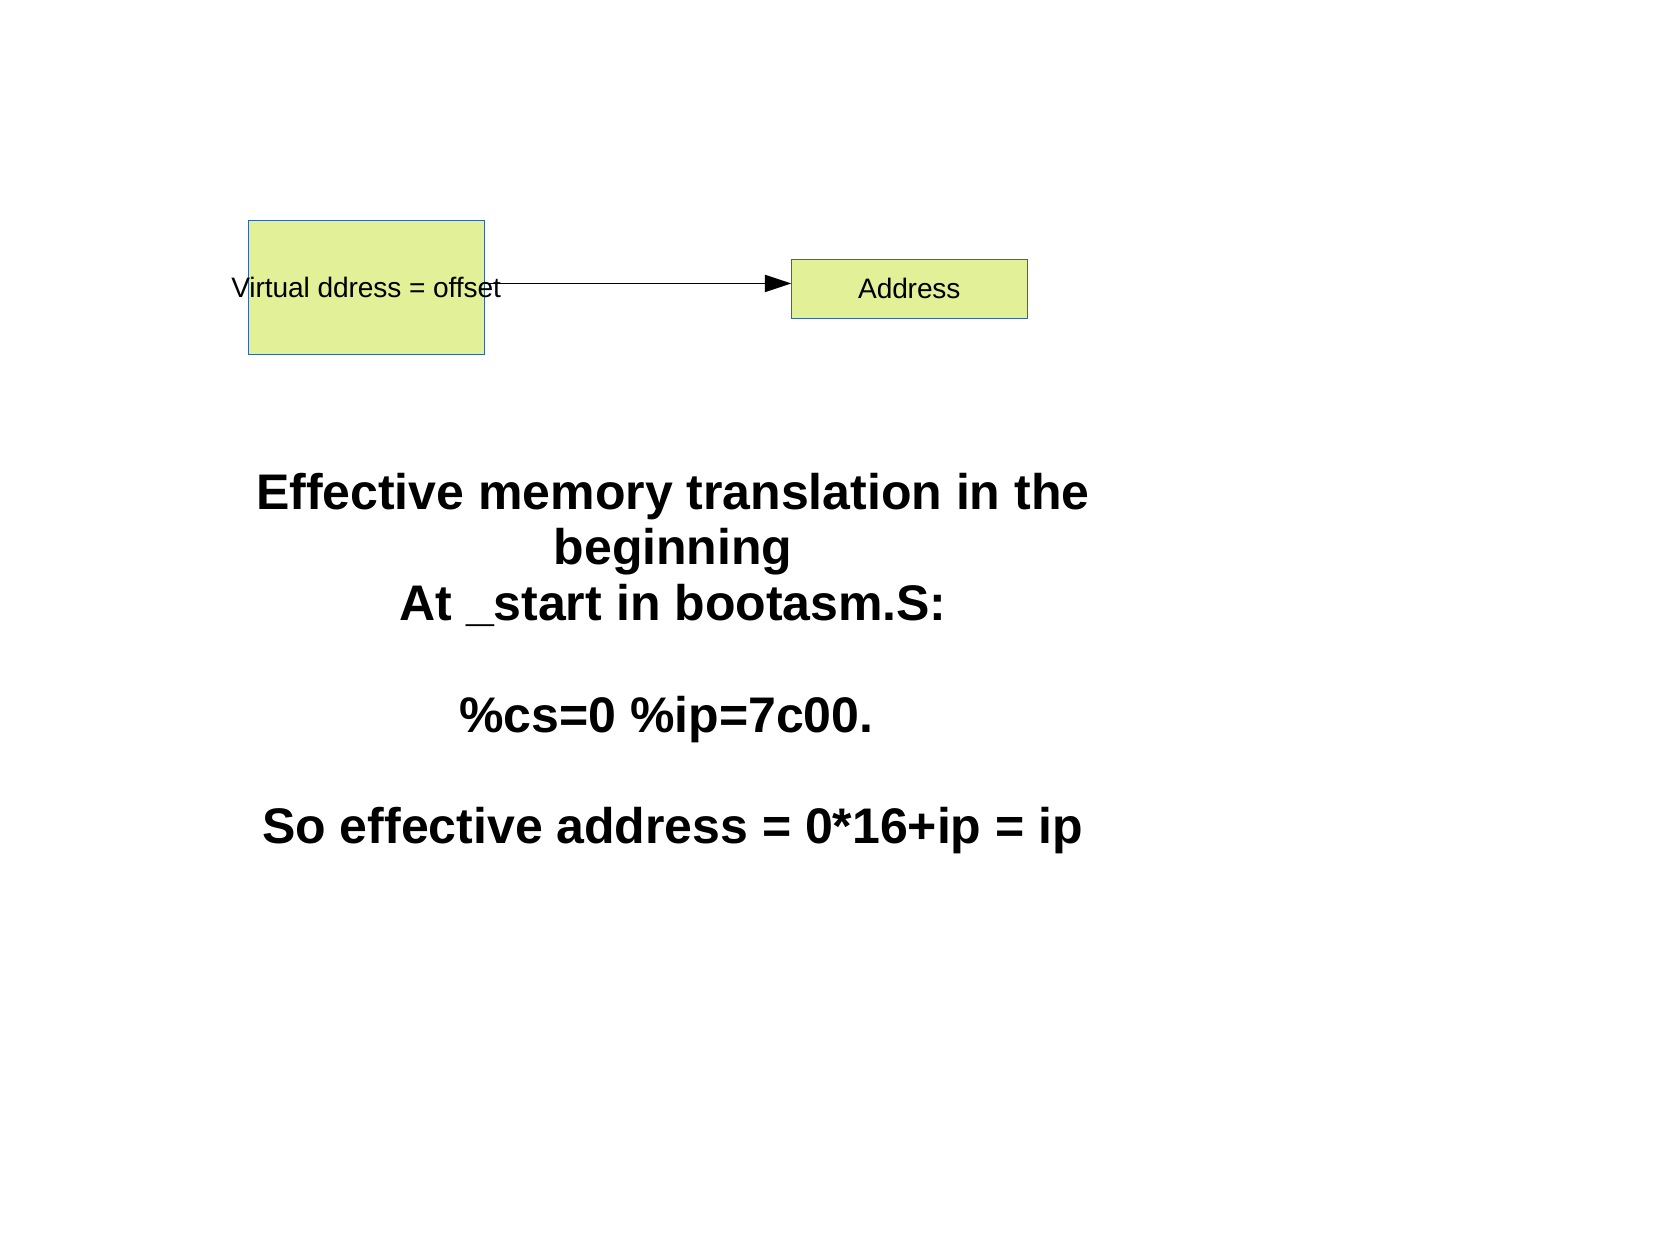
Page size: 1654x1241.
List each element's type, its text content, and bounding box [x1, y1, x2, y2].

text_box Virtual ddress = offset [248, 220, 485, 355]
text_box Address [791, 259, 1028, 319]
text_box Effective memory translation in the beginning At _start in bootasm.S: %cs=0 %ip=7c00. So effective address = 0*16+ip = ip [141, 456, 1205, 862]
